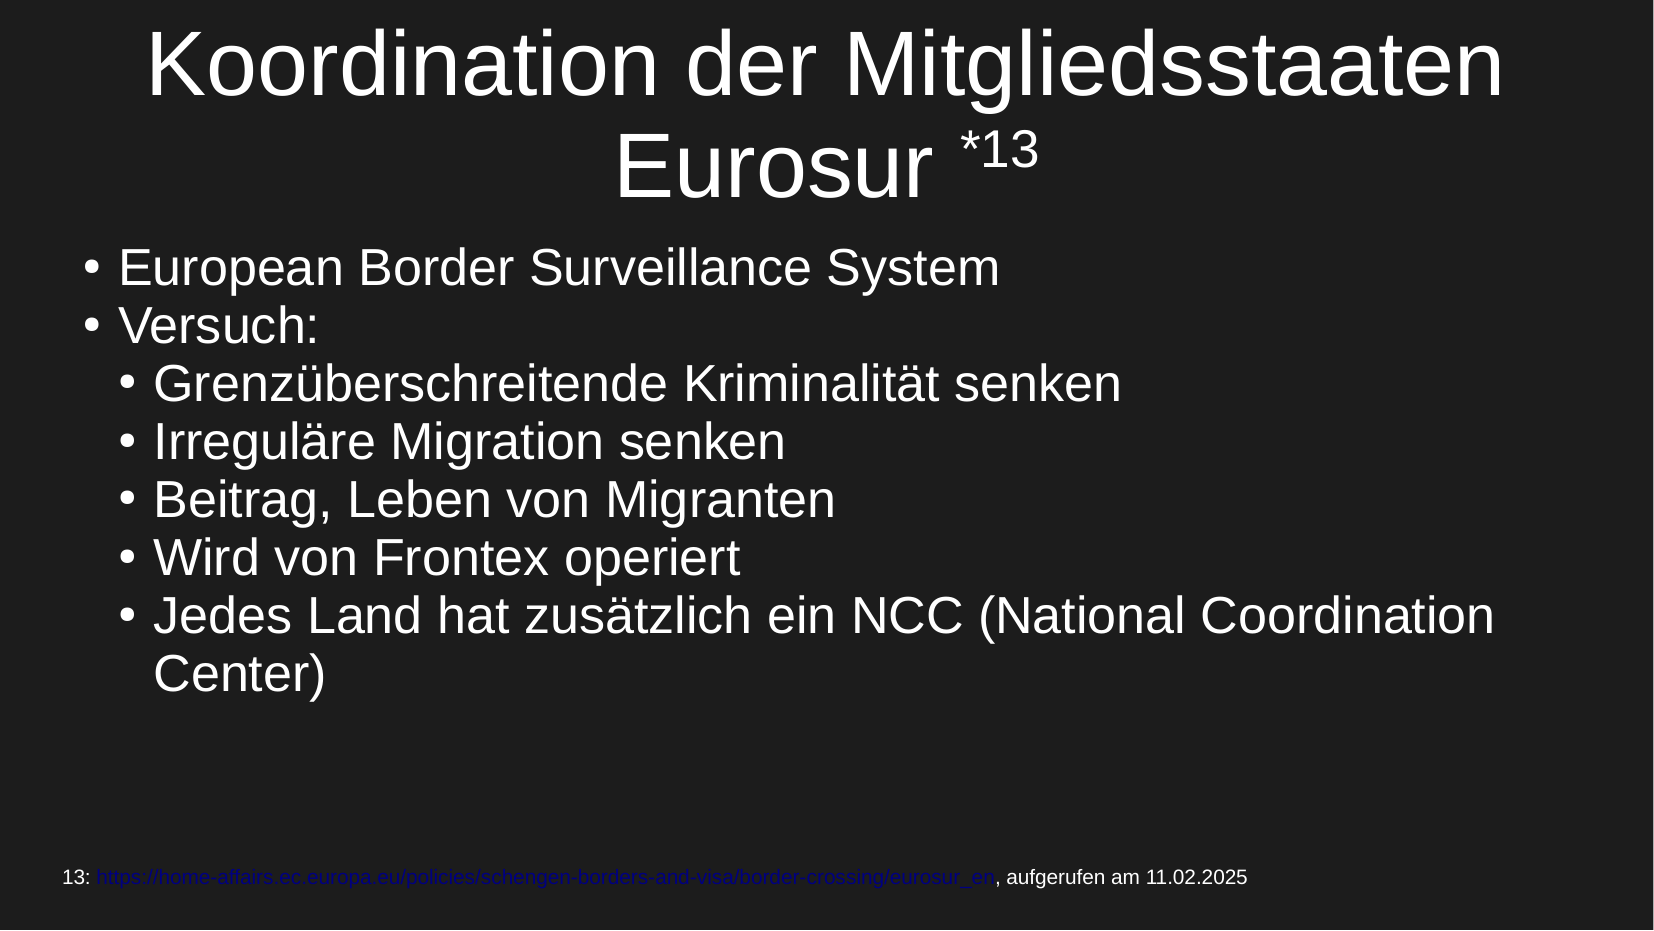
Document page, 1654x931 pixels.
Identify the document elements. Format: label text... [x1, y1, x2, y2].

subtitle European Border Surveillance System Versuch: Grenzüberschreitende Kriminalität senken Irreguläre Migration senken Beitrag, Leben von Migranten Wird von Frontex operiert Jedes Land hat zusätzlich ein NCC (National Coordination Center) [82, 200, 1571, 741]
title Koordination der Mitgliedsstaaten Eurosur *13 [82, 12, 1571, 200]
text_box 13: https://home-affairs.ec.europa.eu/policies/schengen-borders-and-visa/border-crossing/eurosur_en, aufgerufen am 11.02.2025 [47, 858, 1263, 897]
